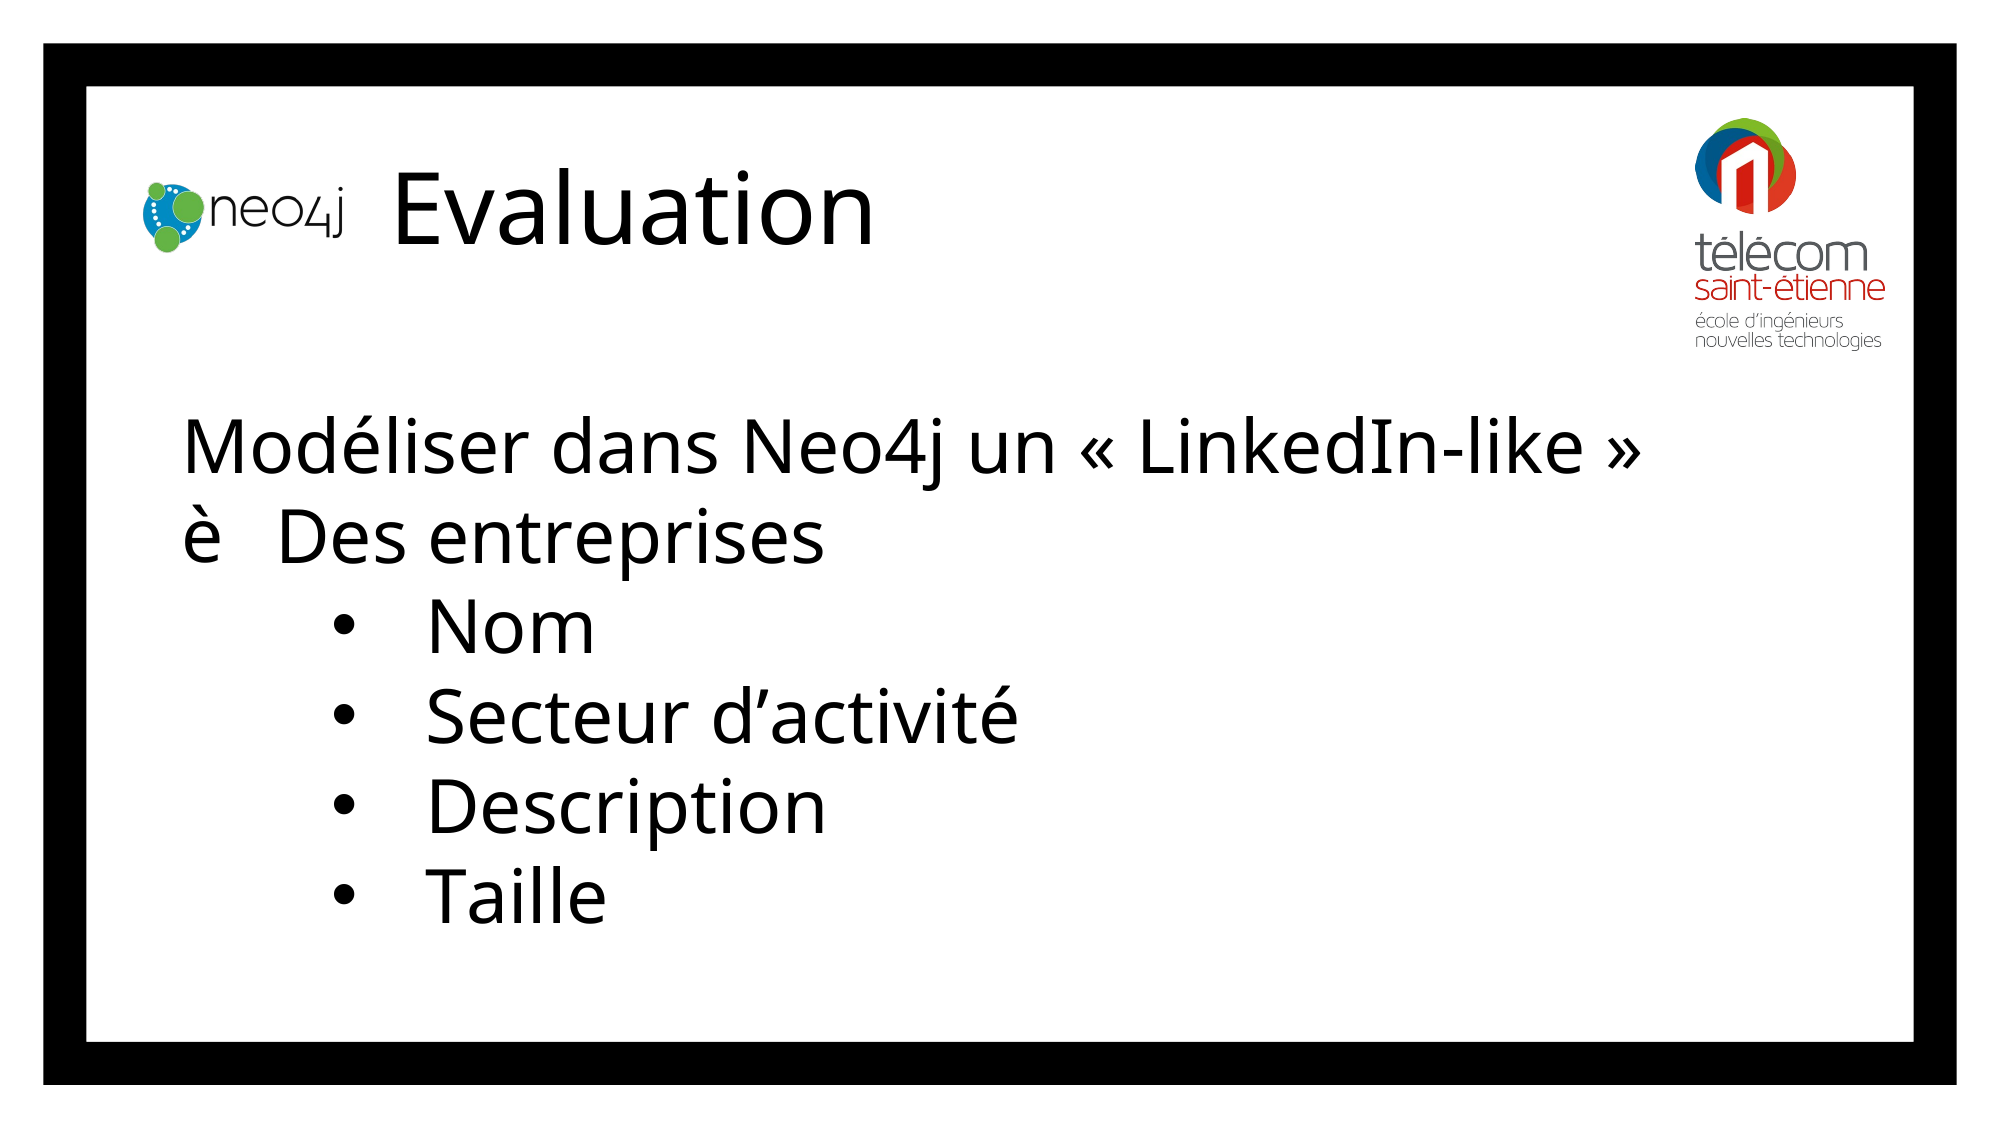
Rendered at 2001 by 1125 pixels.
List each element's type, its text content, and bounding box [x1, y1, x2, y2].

text_box Modéliser dans Neo4j un « LinkedIn-like » Des entreprises Nom Secteur d’activité Description Taille [166, 391, 1849, 1125]
picture [1695, 118, 1885, 351]
title Evaluation [369, 138, 1849, 304]
picture [1715, 134, 1730, 138]
picture [134, 160, 351, 274]
